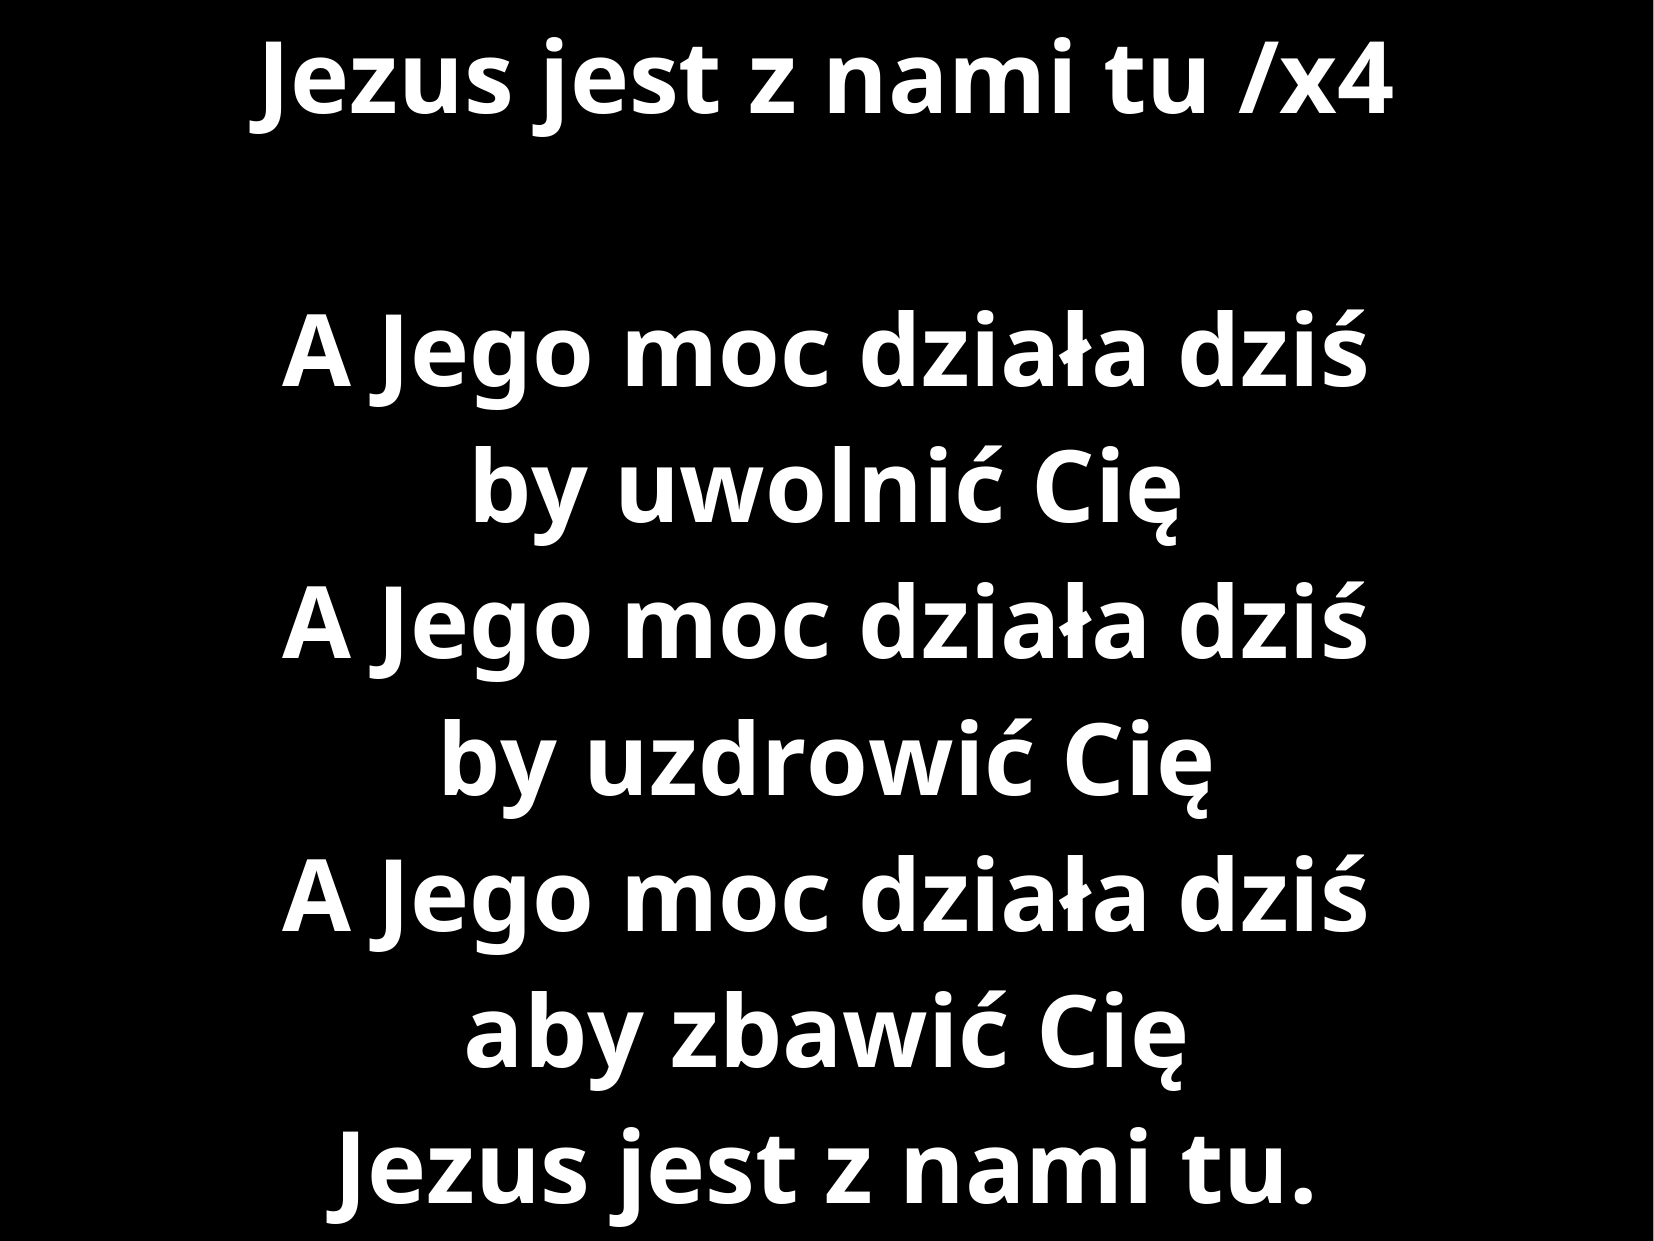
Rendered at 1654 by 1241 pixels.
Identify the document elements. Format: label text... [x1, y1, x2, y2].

title Jezus jest z nami tu /x4 ppp A Jego moc działa dziś by uwolnić Cię A Jego moc działa dziś by uzdrowić Cię A Jego moc działa dziś aby zbawić Cię Jezus jest z nami tu. [0, 0, 1654, 1241]
